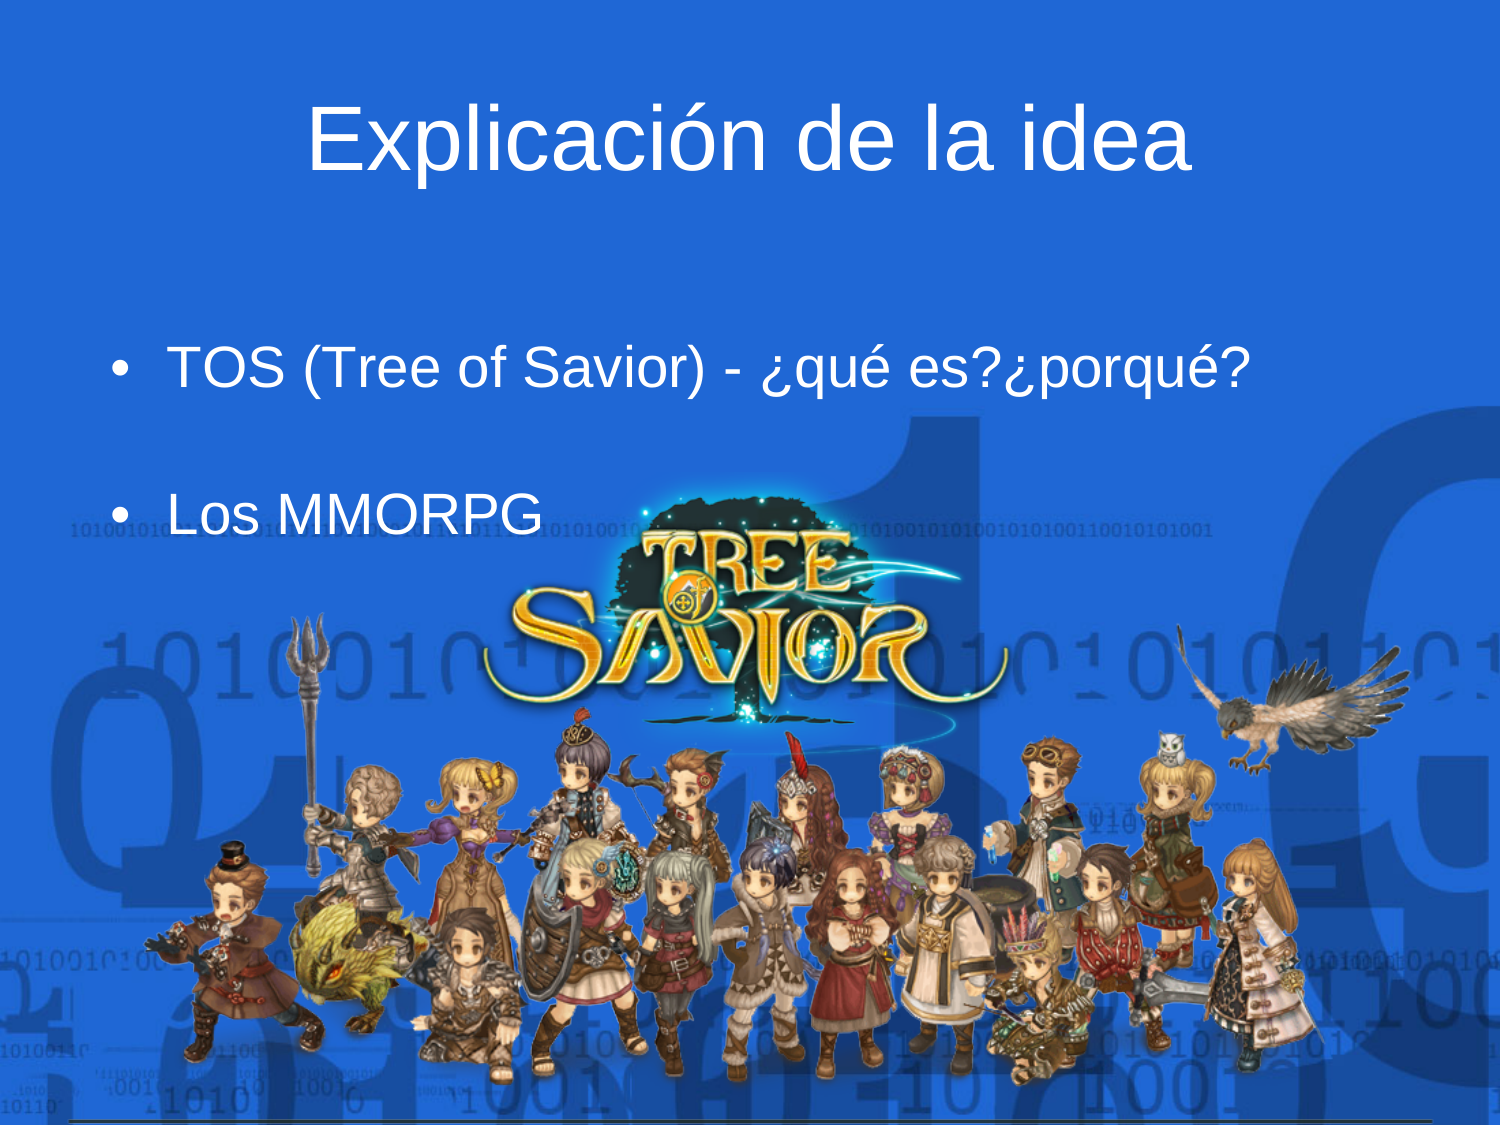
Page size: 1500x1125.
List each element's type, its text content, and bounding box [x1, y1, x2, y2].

list TOS (Tree of Savior) - ¿qué es?¿porqué? Los MMORPG [75, 262, 1426, 472]
title Explicación de la idea [75, 45, 1426, 233]
picture [0, 0, 1500, 1125]
